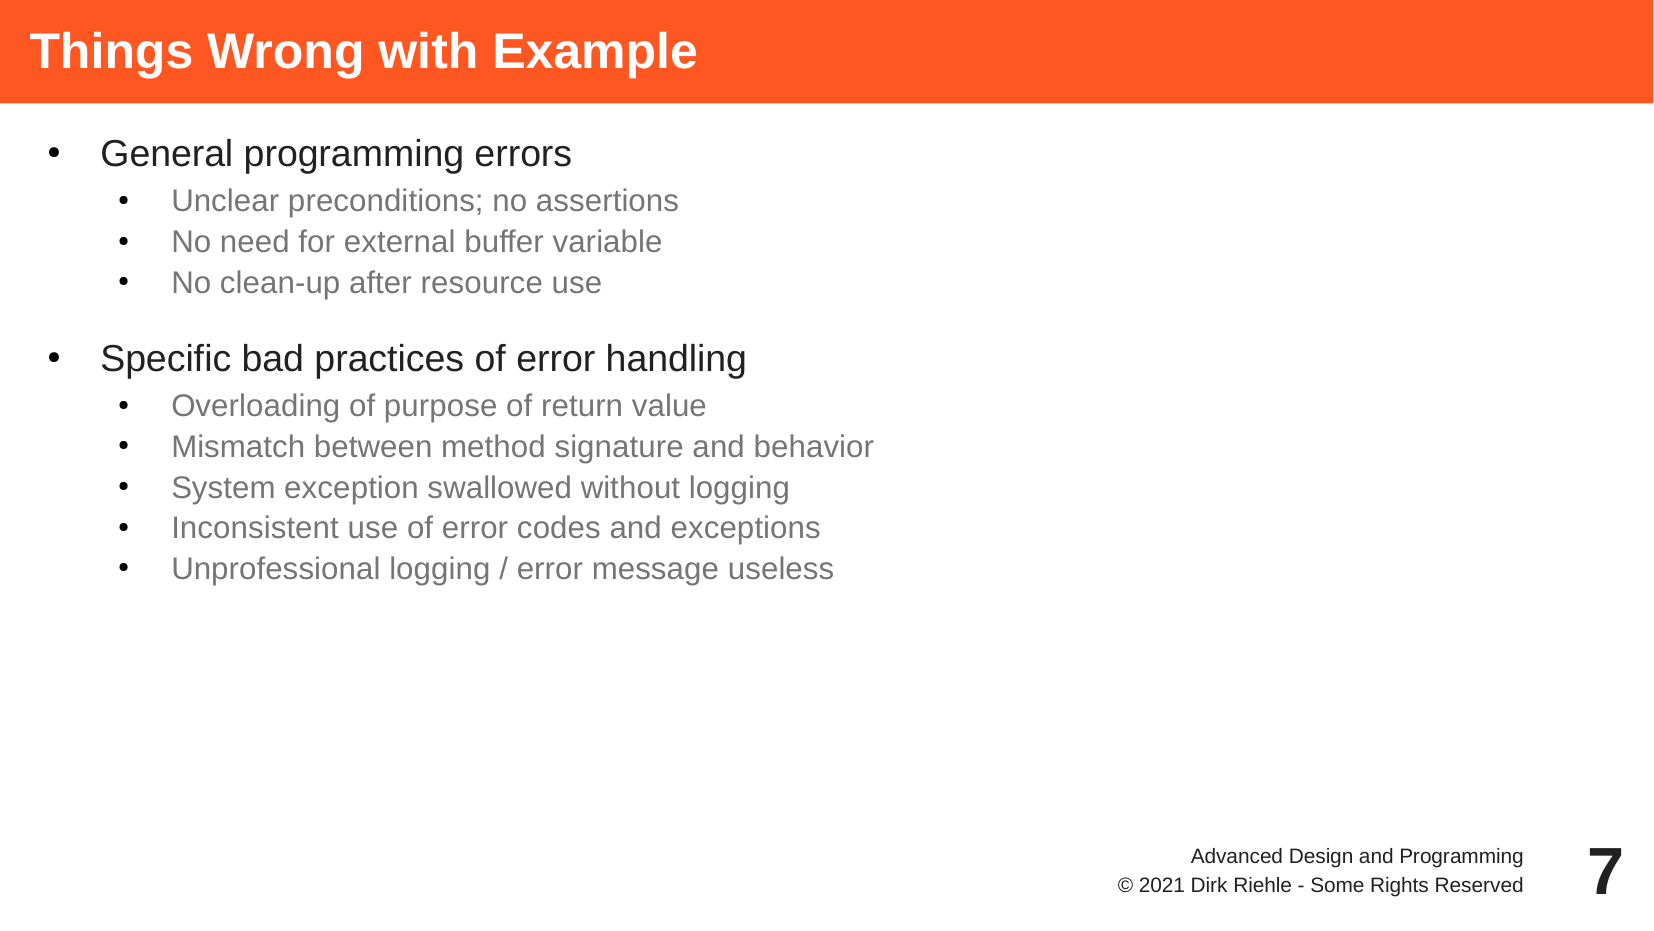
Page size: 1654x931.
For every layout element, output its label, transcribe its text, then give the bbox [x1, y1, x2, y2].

list General programming errors Unclear preconditions; no assertions No need for external buffer variable No clean-up after resource use Specific bad practices of error handling Overloading of purpose of return value Mismatch between method signature and behavior System exception swallowed without logging Inconsistent use of error codes and exceptions Unprofessional logging / error message useless [29, 132, 1625, 813]
title Things Wrong with Example [0, 0, 1654, 104]
